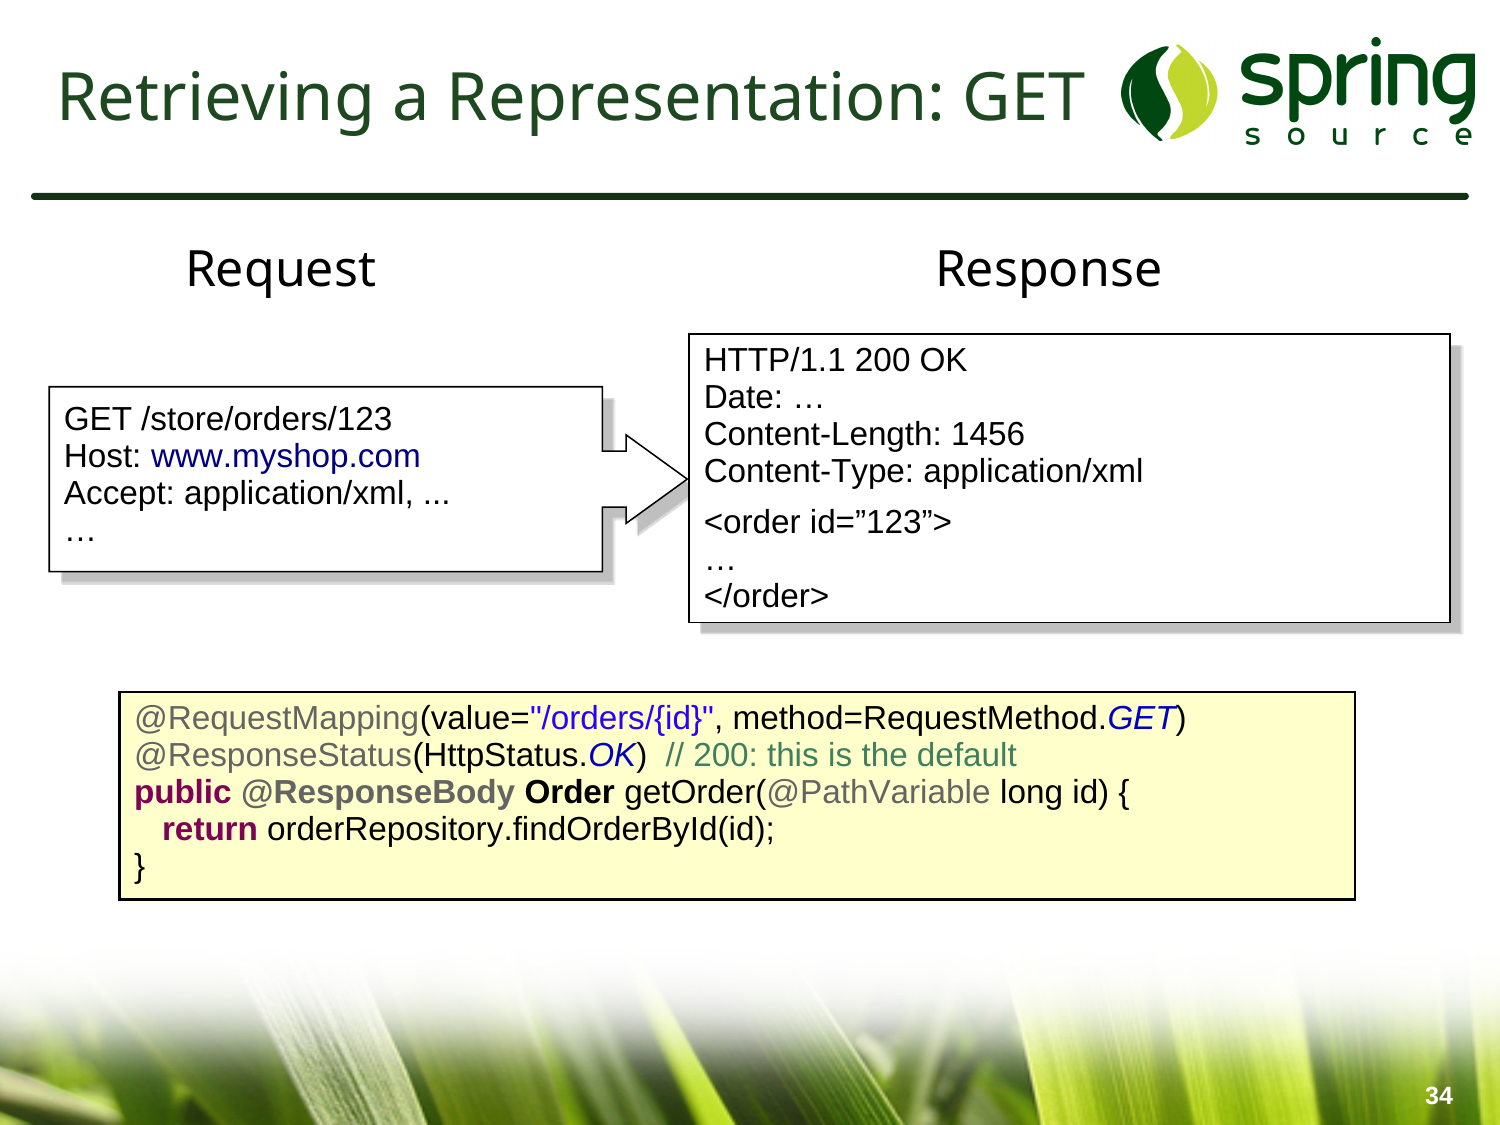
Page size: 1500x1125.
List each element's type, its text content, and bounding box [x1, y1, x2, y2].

text_box GET /store/orders/123 Host: www.myshop.com Accept: application/xml, ... … [49, 386, 688, 572]
picture [1121, 37, 1475, 145]
text_box HTTP/1.1 200 OK Date: … Content-Length: 1456 Content-Type: application/xml <order id=”123”> … </order> [688, 333, 1450, 623]
title Retrieving a Representation: GET [56, 13, 1089, 176]
text_box @RequestMapping(value="/orders/{id}", method=RequestMethod.GET) @ResponseStatus(HttpStatus.OK) // 200: this is the default public @ResponseBody Order getOrder(@PathVariable long id) { return orderRepository.findOrderById(id); } [119, 691, 1356, 900]
picture [0, 944, 1500, 1125]
text_box Request Response [170, 225, 1306, 302]
